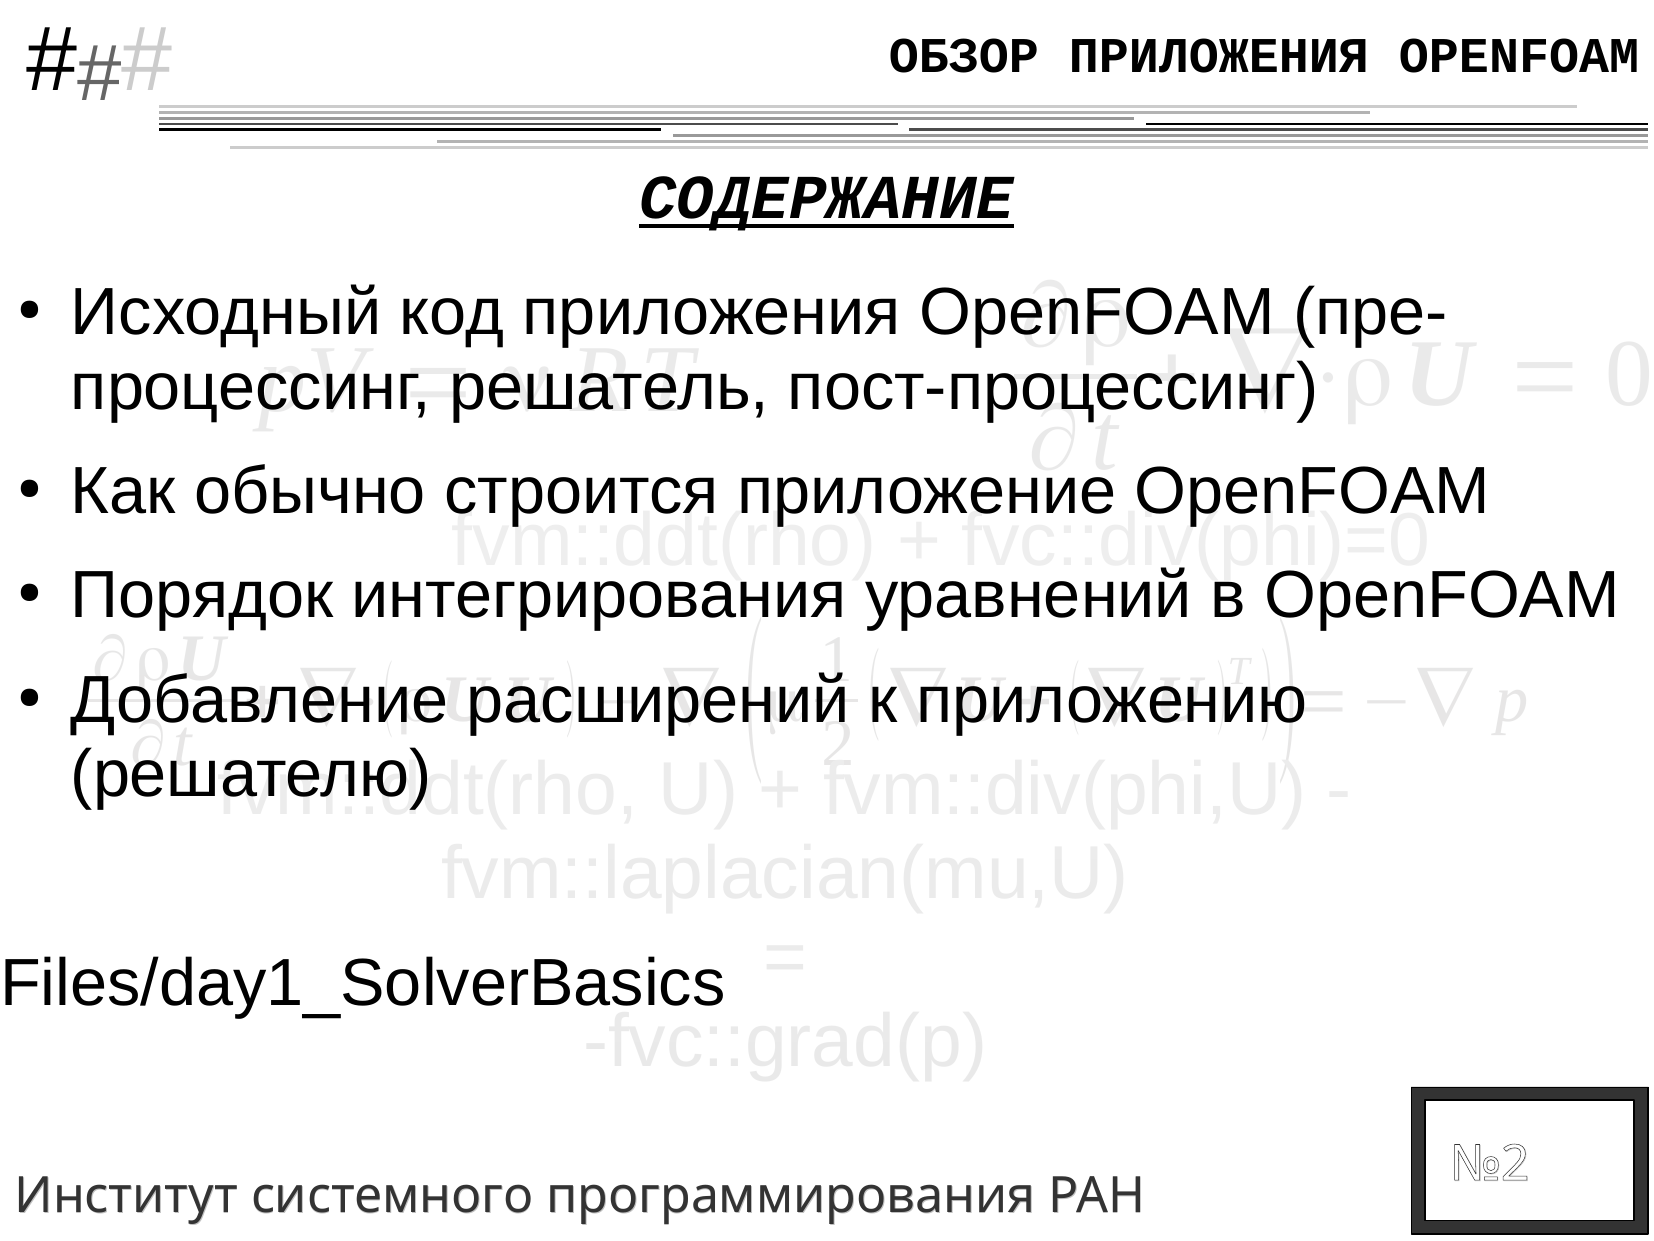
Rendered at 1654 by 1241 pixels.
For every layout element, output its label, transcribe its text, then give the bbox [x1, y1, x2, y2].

title СОДЕРЖАНИЕ [0, 147, 1654, 257]
list Исходный код приложения OpenFOAM (пре-процессинг, решатель, пост-процессинг) Как обычно строится приложение OpenFOAM Порядок интегрирования уравнений в OpenFOAM Добавление расширений к приложению (решателю) Files/day1_SolverBasics [0, 274, 1654, 1093]
